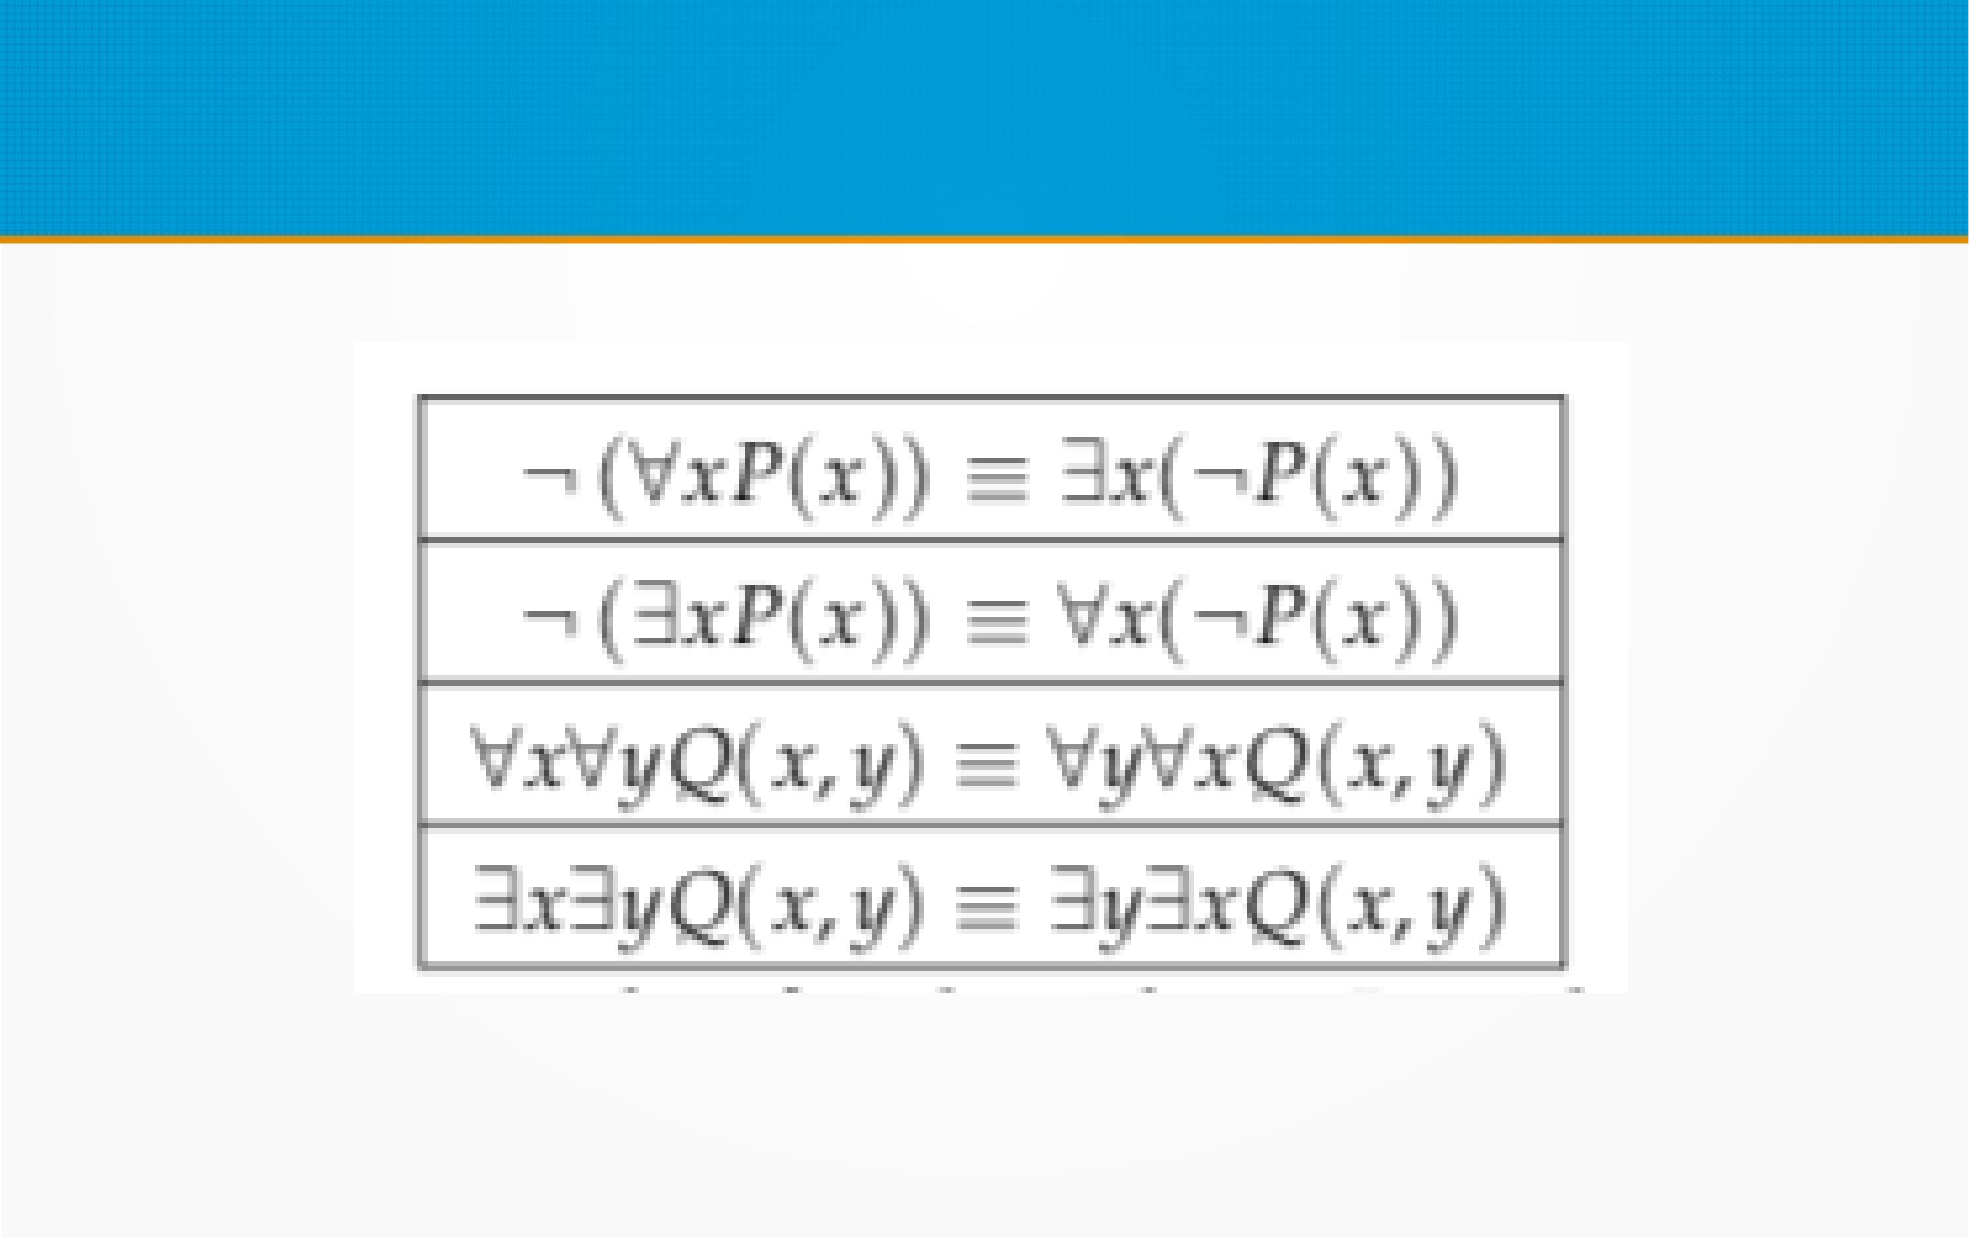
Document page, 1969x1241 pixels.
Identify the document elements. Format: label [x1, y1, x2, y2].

picture [0, 233, 1969, 1241]
